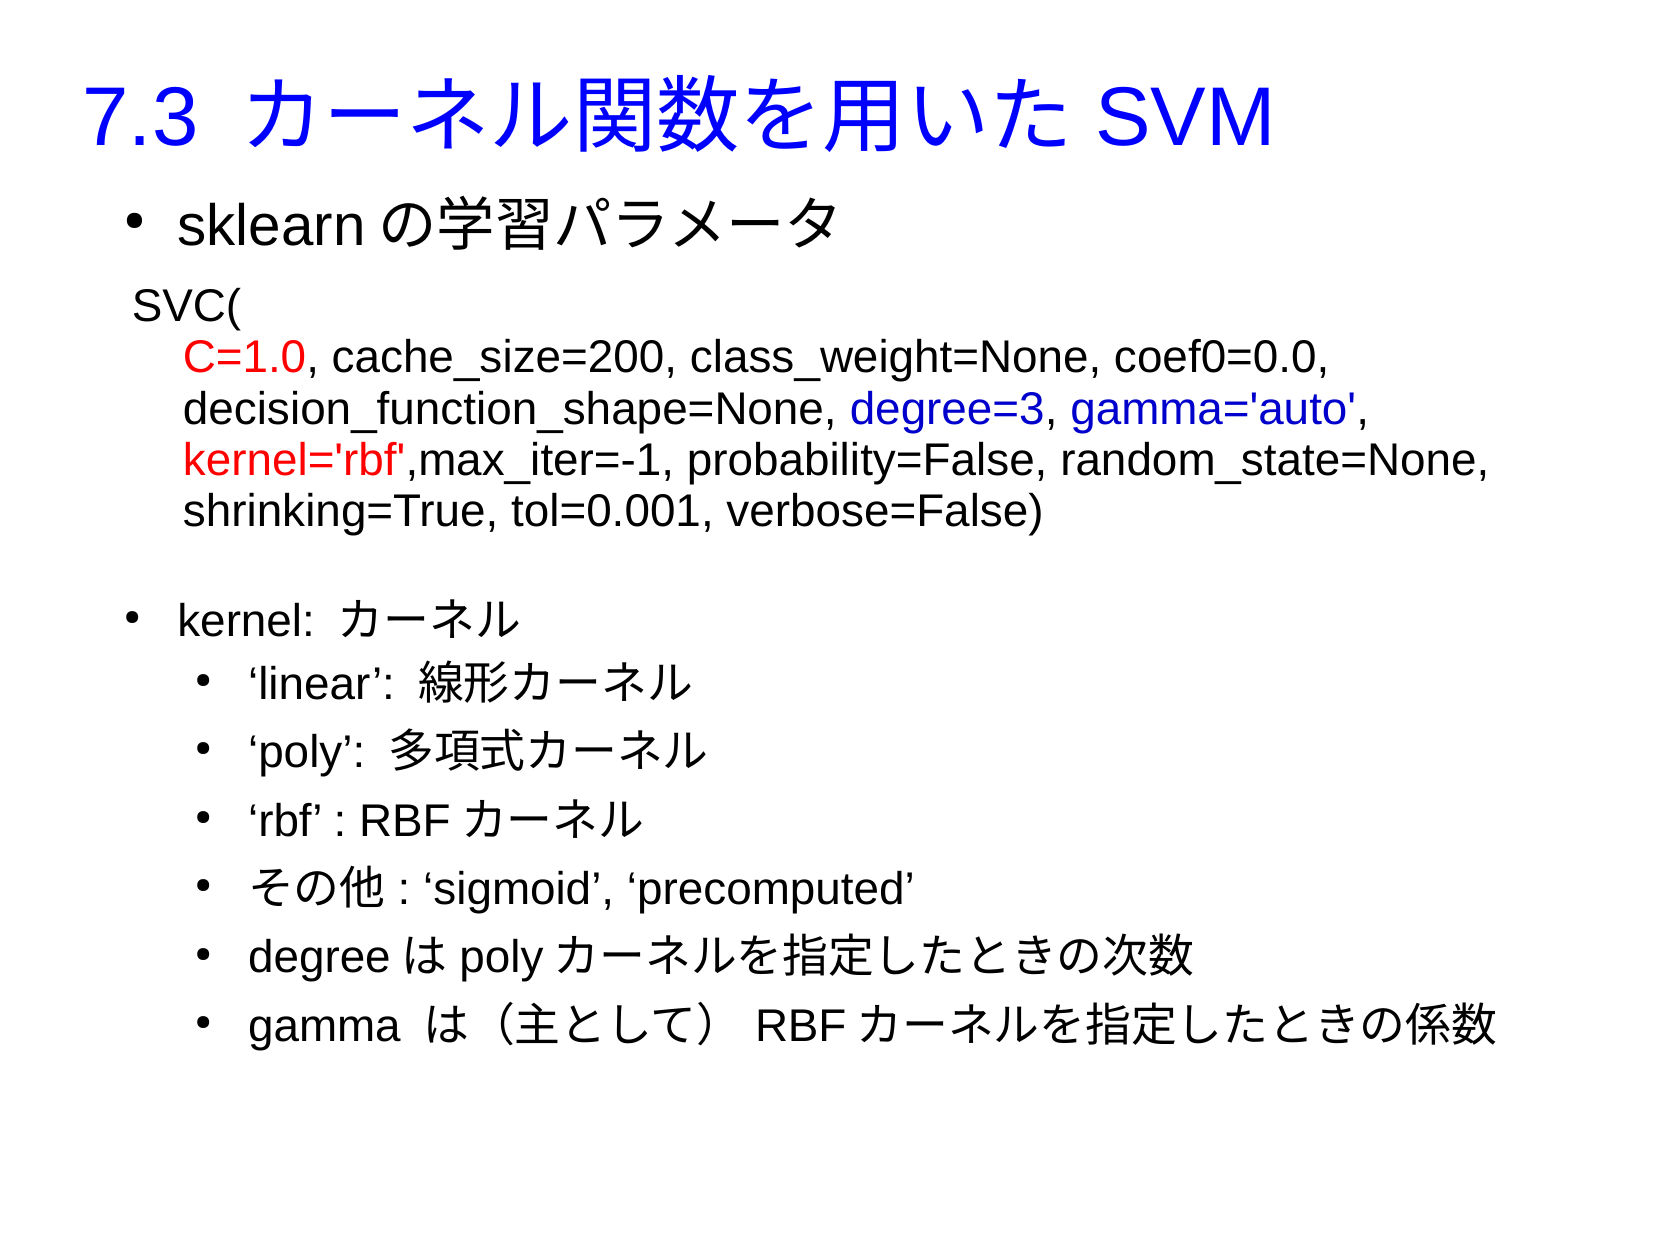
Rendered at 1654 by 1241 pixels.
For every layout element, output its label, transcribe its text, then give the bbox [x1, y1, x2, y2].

title 7.3 カーネル関数を用いたSVM [82, 49, 1571, 178]
list sklearnの学習パラメータ SVC( C=1.0, cache_size=200, class_weight=None, coef0=0.0, decision_function_shape=None, degree=3, gamma='auto', kernel='rbf',max_iter=-1, probability=False, random_state=None, shrinking=True, tol=0.001, verbose=False) kernel: カーネル ‘linear’: 線形カーネル ‘poly’: 多項式カーネル ‘rbf’ : RBFカーネル その他: ‘sigmoid’, ‘precomputed’ degreeはpolyカーネルを指定したときの次数 gamma は（主として）RBFカーネルを指定したときの係数 [106, 183, 1595, 1125]
